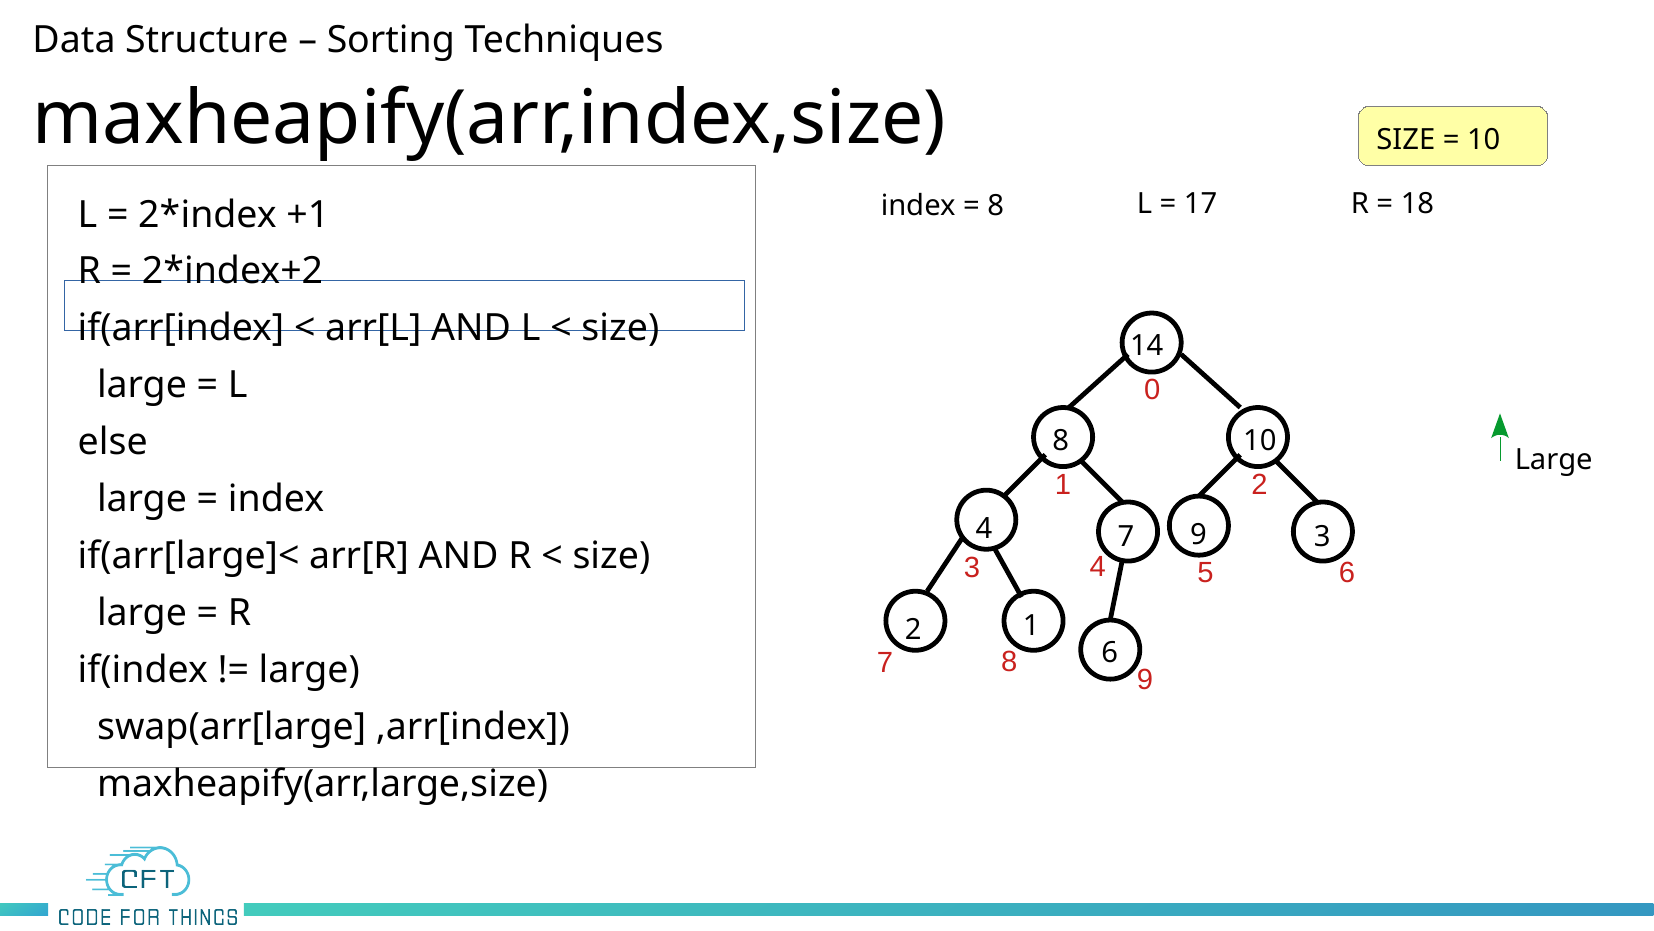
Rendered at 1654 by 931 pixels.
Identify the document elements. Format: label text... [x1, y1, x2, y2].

text_box 14 [1107, 317, 1184, 367]
text_box L = 2*index +1 R = 2*index+2 if(arr[index] < arr[L] AND L < size) large = L else large = index if(arr[large]< arr[R] AND R < size) large = R if(index != large) swap(arr[large] ,arr[index]) maxheapify(arr,large,size) [53, 179, 756, 733]
text_box 0 [1129, 365, 1176, 414]
text_box L = 17 [1086, 175, 1258, 225]
text_box [315, 733, 325, 737]
text_box [939, 602, 946, 639]
text_box 7 [862, 638, 909, 686]
text_box [956, 506, 960, 534]
text_box [1098, 517, 1102, 542]
text_box [1244, 407, 1272, 411]
text_box [1151, 512, 1158, 551]
text_box [1135, 633, 1140, 666]
text_box [1293, 514, 1299, 549]
text_box index = 8 [830, 177, 1075, 227]
text_box R = 18 [1300, 175, 1476, 225]
text_box [1033, 423, 1037, 451]
text_box [1306, 501, 1340, 507]
text_box 8 [986, 638, 1033, 686]
text_box [172, 733, 182, 737]
picture [59, 846, 237, 925]
text_box [1224, 510, 1229, 542]
text_box 3 [949, 543, 955, 552]
text_box 8 [1037, 411, 1105, 461]
text_box [1169, 508, 1175, 543]
text_box [1348, 515, 1353, 548]
text_box 9 [1122, 655, 1168, 704]
text_box [1033, 647, 1048, 651]
text_box 2 [1236, 460, 1283, 509]
text_box [1010, 502, 1016, 538]
text_box 3 [949, 543, 996, 592]
text_box [1057, 602, 1064, 639]
text_box 2 [890, 601, 939, 651]
text_box [47, 166, 756, 768]
text_box 1 [1039, 460, 1086, 509]
text_box [1095, 620, 1126, 624]
title Data Structure – Sorting Techniques maxheapify(arr,index,size) [32, 12, 1184, 166]
text_box [893, 591, 938, 601]
text_box [1111, 501, 1145, 507]
text_box [1307, 557, 1324, 562]
text_box [1093, 674, 1127, 680]
text_box [1023, 591, 1052, 597]
text_box [1003, 605, 1008, 636]
text_box 6 [1086, 624, 1135, 674]
text_box SIZE = 10 [1361, 110, 1542, 160]
text_box [1176, 496, 1221, 506]
text_box [964, 490, 1009, 500]
text_box [885, 605, 890, 636]
text_box 10 [1228, 411, 1296, 461]
text_box 5 [1182, 548, 1229, 597]
text_box [1358, 106, 1548, 166]
text_box 7 [1102, 507, 1151, 557]
text_box [1049, 407, 1077, 411]
text_box 3 [1299, 507, 1348, 557]
text_box [1080, 632, 1086, 667]
text_box [489, 733, 499, 737]
text_box 9 [1175, 506, 1224, 556]
text_box 6 [1324, 548, 1371, 597]
text_box [1136, 312, 1167, 317]
text_box 4 [1074, 542, 1121, 591]
text_box 1 [1008, 597, 1057, 647]
text_box [1121, 557, 1144, 562]
text_box 4 [960, 500, 1010, 550]
text_box Large [1464, 431, 1622, 481]
